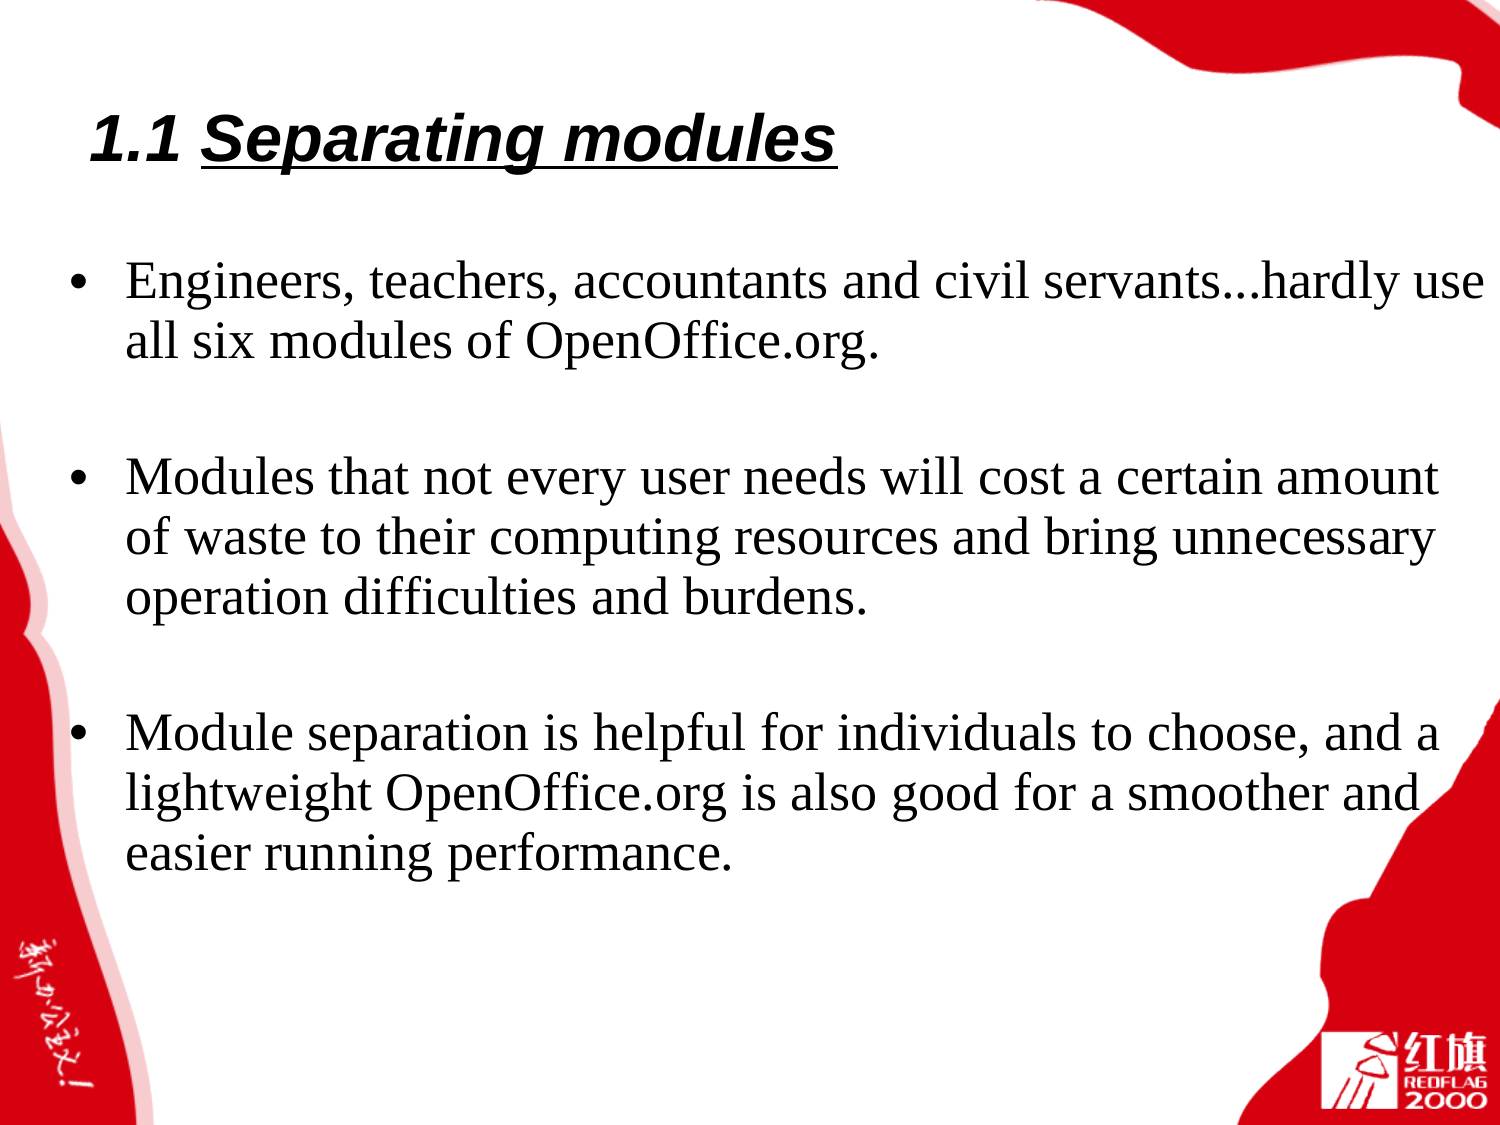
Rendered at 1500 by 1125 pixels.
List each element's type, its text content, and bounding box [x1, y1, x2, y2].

title 1.1 Separating modules [75, 45, 1426, 233]
list Engineers, teachers, accountants and civil servants...hardly use all six modules of OpenOffice.org. Modules that not every user needs will cost a certain amount of waste to their computing resources and bring unnecessary operation difficulties and burdens. Module separation is helpful for individuals to choose, and a lightweight OpenOffice.org is also good for a smoother and easier running performance. [69, 250, 1495, 892]
picture [0, 0, 1500, 1125]
